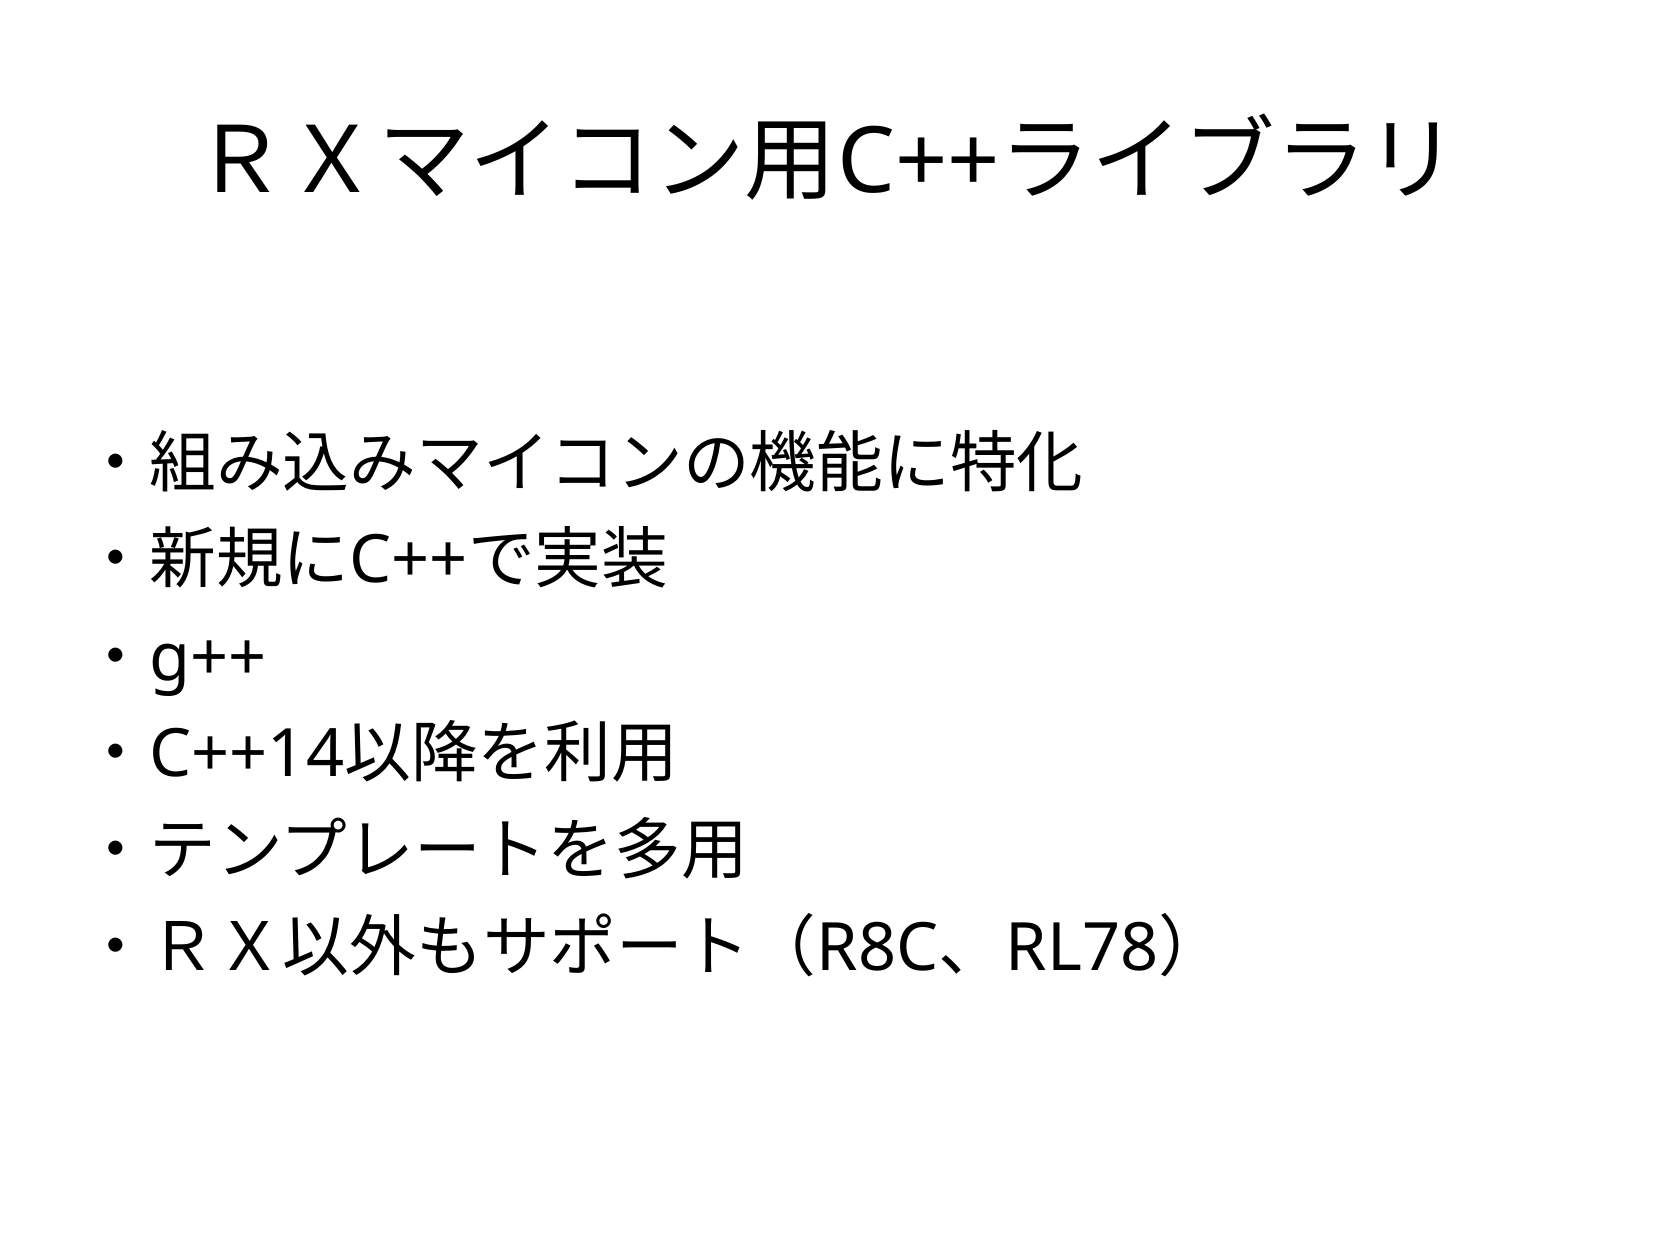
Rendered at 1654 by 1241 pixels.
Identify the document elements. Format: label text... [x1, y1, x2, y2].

subtitle ・組み込みマイコンの機能に特化 ・新規にC++で実装 ・g++ ・C++14以降を利用 ・テンプレートを多用 ・ＲＸ以外もサポート（R8C、RL78） [82, 290, 1571, 1109]
title ＲＸマイコン用C++ライブラリ [82, 49, 1571, 257]
